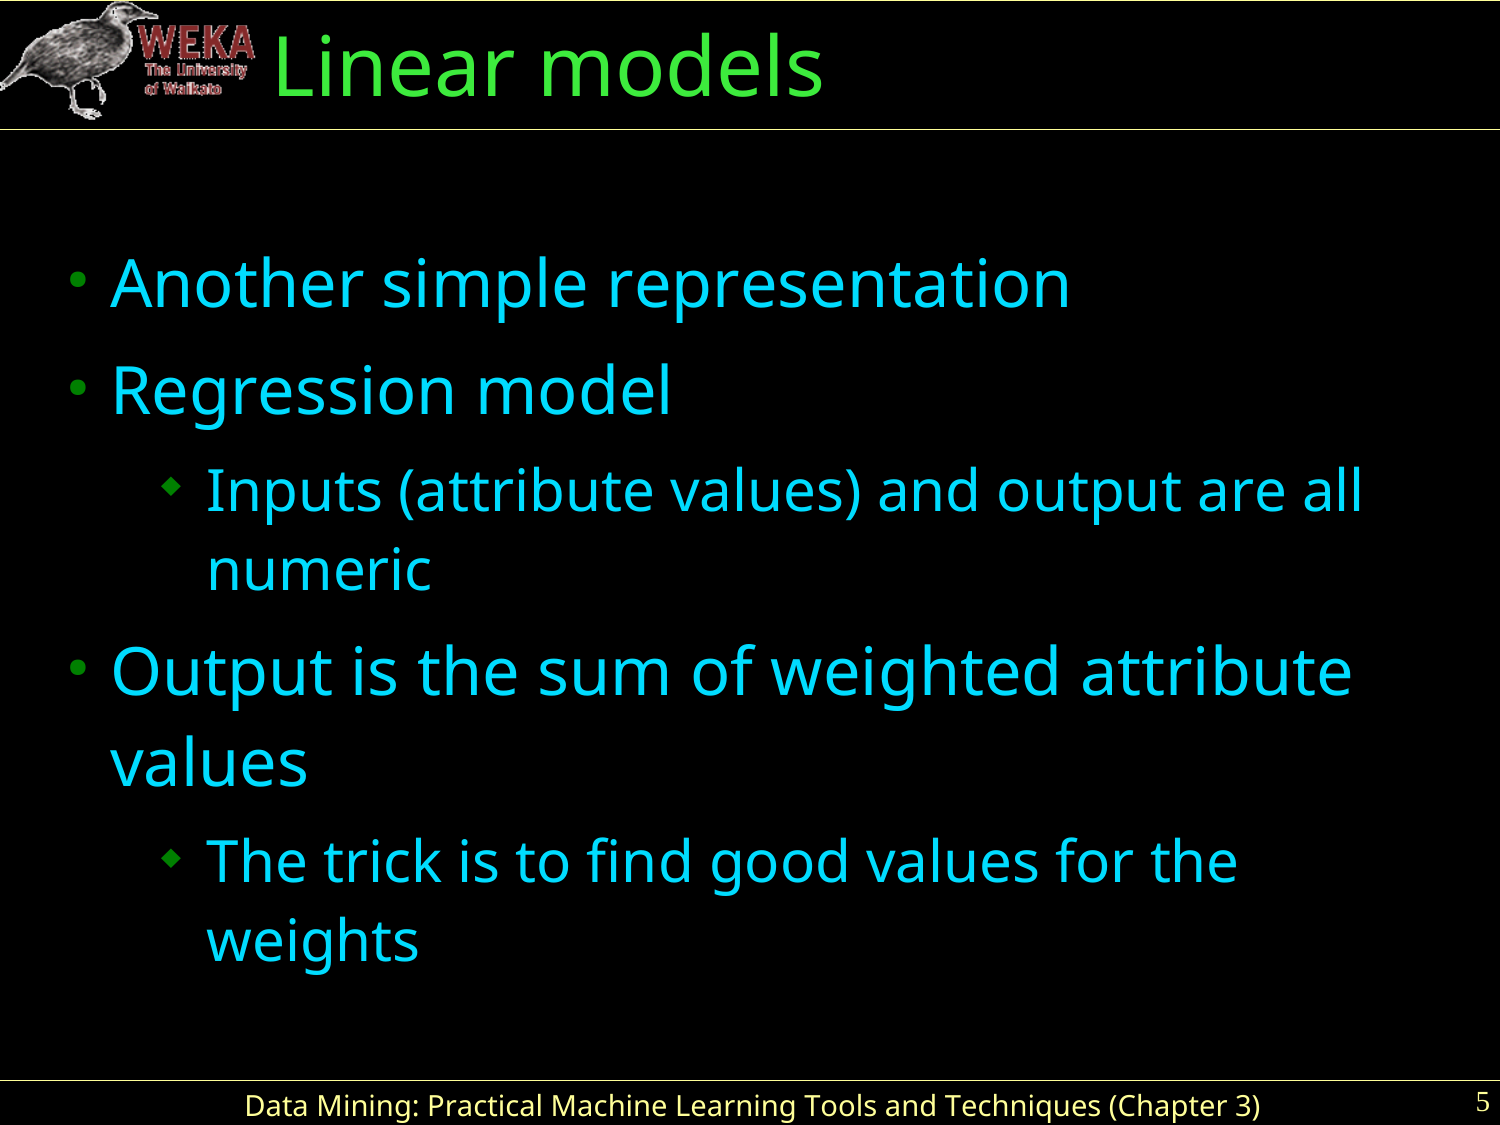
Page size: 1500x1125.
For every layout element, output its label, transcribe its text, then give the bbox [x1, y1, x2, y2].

picture [0, 1, 266, 129]
title Linear models [353, 0, 1429, 159]
list Another simple representation Regression model Inputs (attribute values) and output are all numeric Output is the sum of weighted attribute values The trick is to find good values for the weights [67, 236, 1418, 1123]
